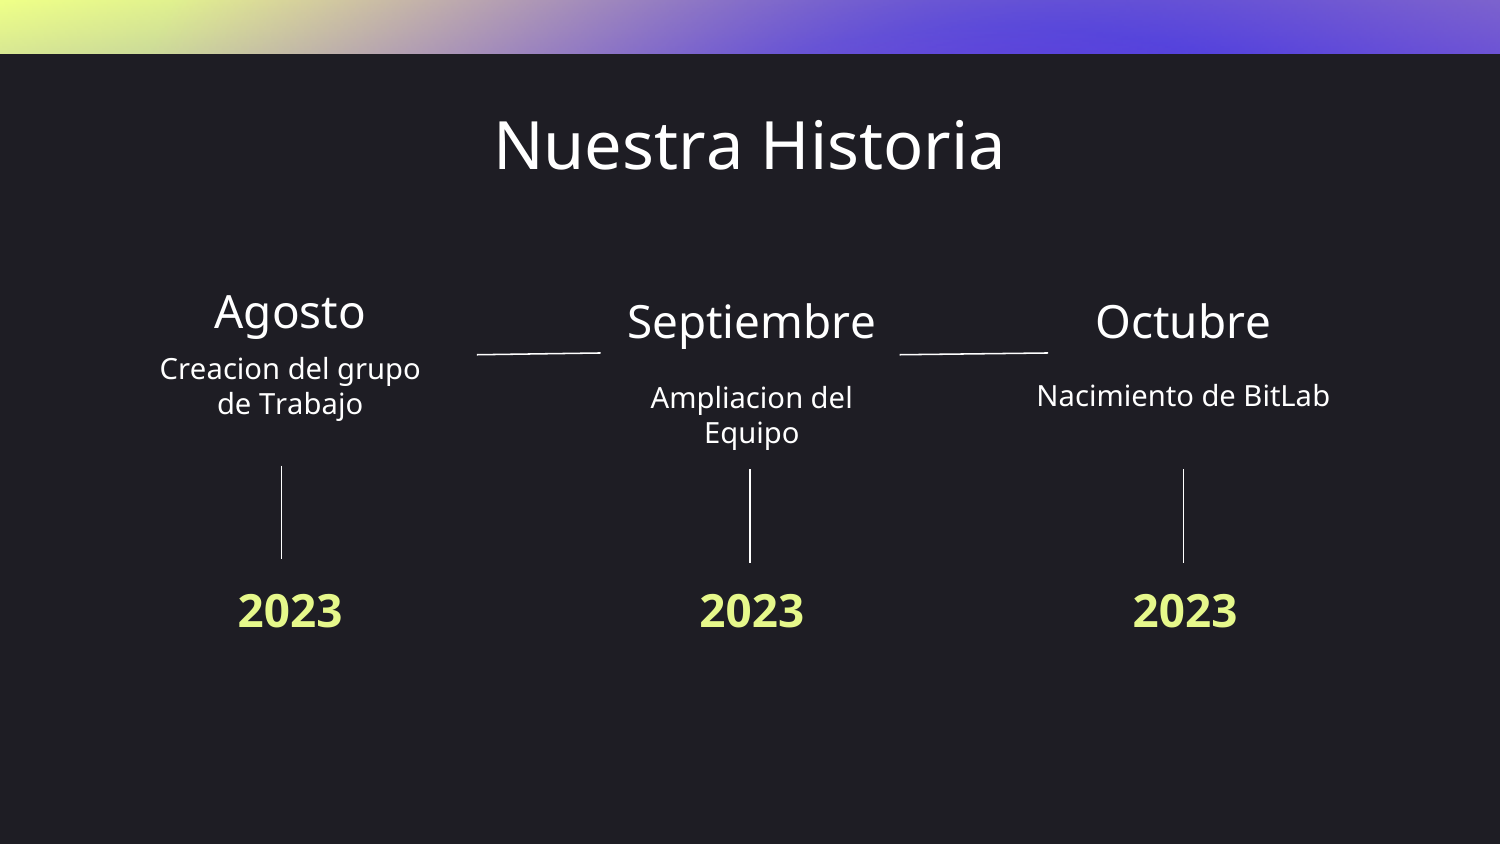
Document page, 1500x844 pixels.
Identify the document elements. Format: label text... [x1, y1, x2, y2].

text_box Octubre [1017, 269, 1350, 361]
text_box 2023 [655, 562, 849, 657]
text_box Agosto [124, 258, 457, 335]
text_box 2023 [1088, 562, 1282, 657]
text_box Septiembre [585, 268, 918, 363]
text_box Creacion del grupo de Trabajo [124, 335, 457, 443]
title Nuestra Historia [118, 87, 1382, 167]
text_box Nacimiento de BitLab [1017, 361, 1350, 470]
text_box Ampliacion del Equipo [585, 364, 918, 466]
text_box 2023 [193, 562, 387, 657]
